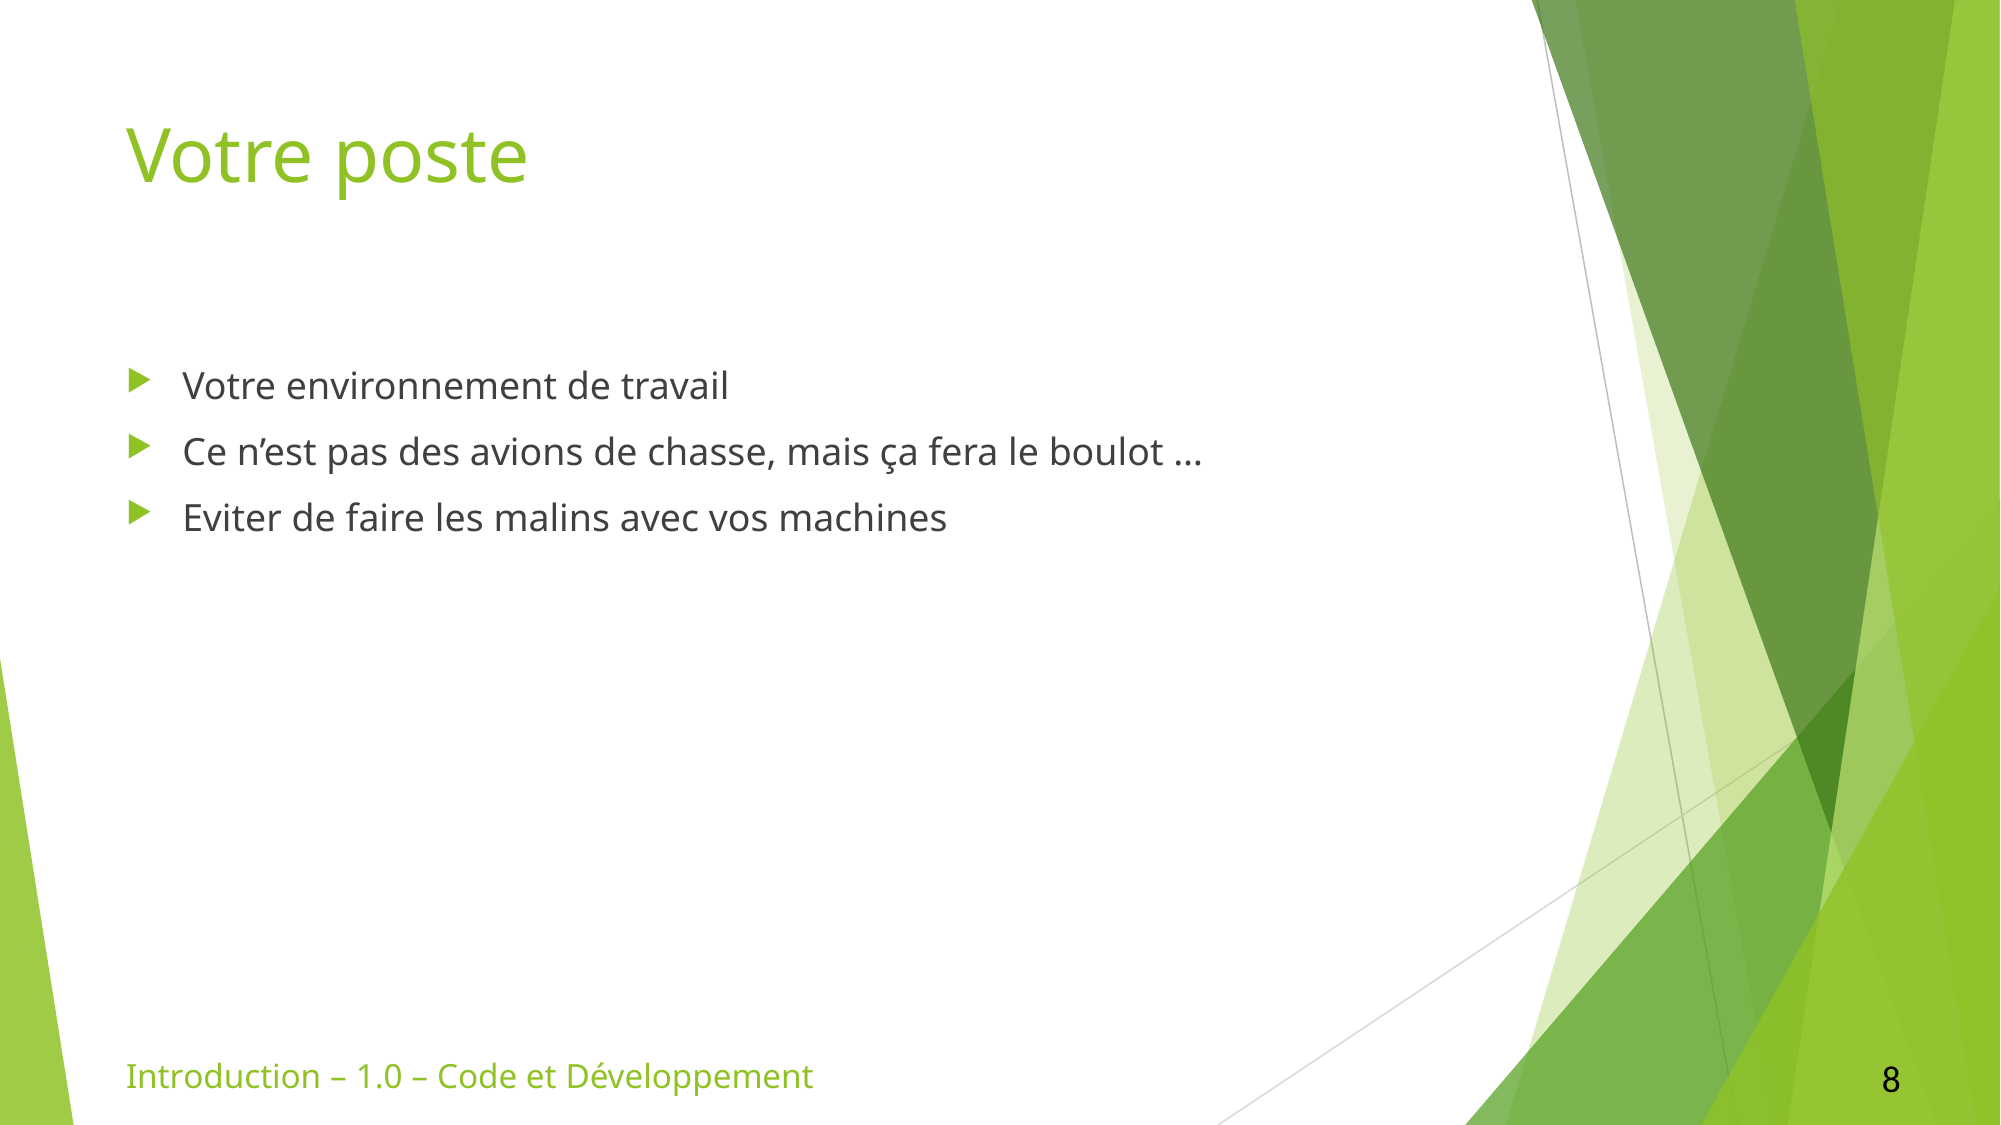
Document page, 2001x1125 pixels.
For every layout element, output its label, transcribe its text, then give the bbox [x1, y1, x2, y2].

title Votre poste [111, 99, 1522, 317]
list Votre environnement de travail Ce n’est pas des avions de chasse, mais ça fera le boulot … Eviter de faire les malins avec vos machines [111, 354, 1522, 992]
text_box Introduction – 1.0 – Code et Développement [111, 1047, 1094, 1109]
text_box [1866, 1047, 1979, 1108]
